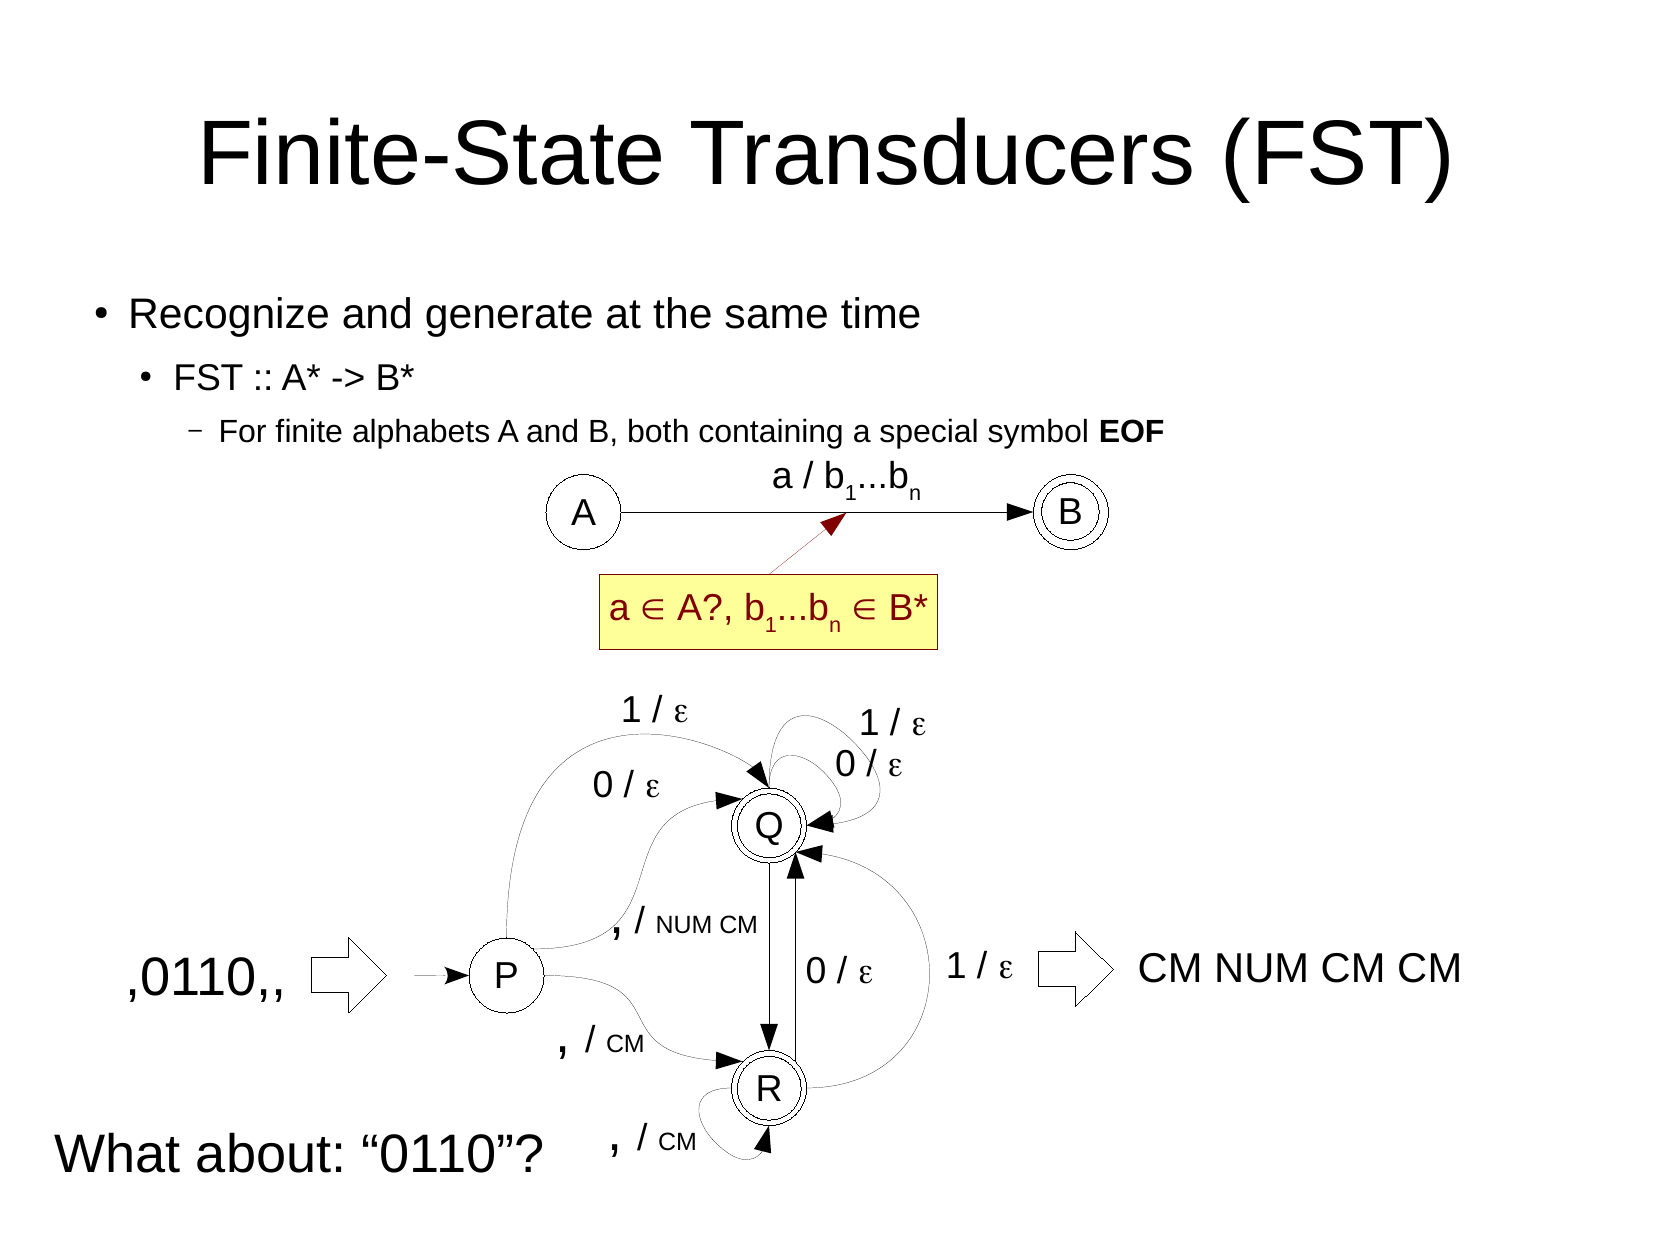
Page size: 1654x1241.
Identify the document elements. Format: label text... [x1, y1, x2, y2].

text_box R [737, 1056, 802, 1121]
text_box [731, 788, 807, 864]
text_box , / CM [592, 1093, 731, 1170]
text_box 0 /  [790, 941, 926, 1006]
text_box [731, 1050, 807, 1126]
text_box 0 /  [820, 735, 956, 799]
text_box 1 /  [606, 681, 707, 746]
text_box CM NUM CM CM [1122, 937, 1497, 999]
text_box P [469, 938, 545, 1014]
text_box a  A?, b1...bn  B* [599, 574, 938, 650]
text_box 0 /  [577, 756, 704, 821]
text_box 1 /  [931, 937, 1057, 1002]
text_box 1 /  [844, 693, 970, 758]
text_box ,0110,, [110, 939, 334, 1015]
text_box a / b1...bn [757, 446, 936, 513]
list Recognize and generate at the same time FST :: A* -> B* For finite alphabets A and B, both containing a special symbol EOF [82, 290, 1571, 451]
text_box A [545, 474, 622, 550]
text_box [1033, 474, 1109, 550]
text_box What about: “0110”? [39, 1116, 563, 1192]
text_box B [1041, 482, 1100, 541]
text_box [311, 937, 387, 1013]
text_box , / NUM CM [594, 876, 782, 953]
text_box Q [737, 793, 802, 858]
text_box , / CM [540, 996, 674, 1072]
text_box [1038, 931, 1114, 1007]
title Finite-State Transducers (FST) [82, 56, 1571, 250]
